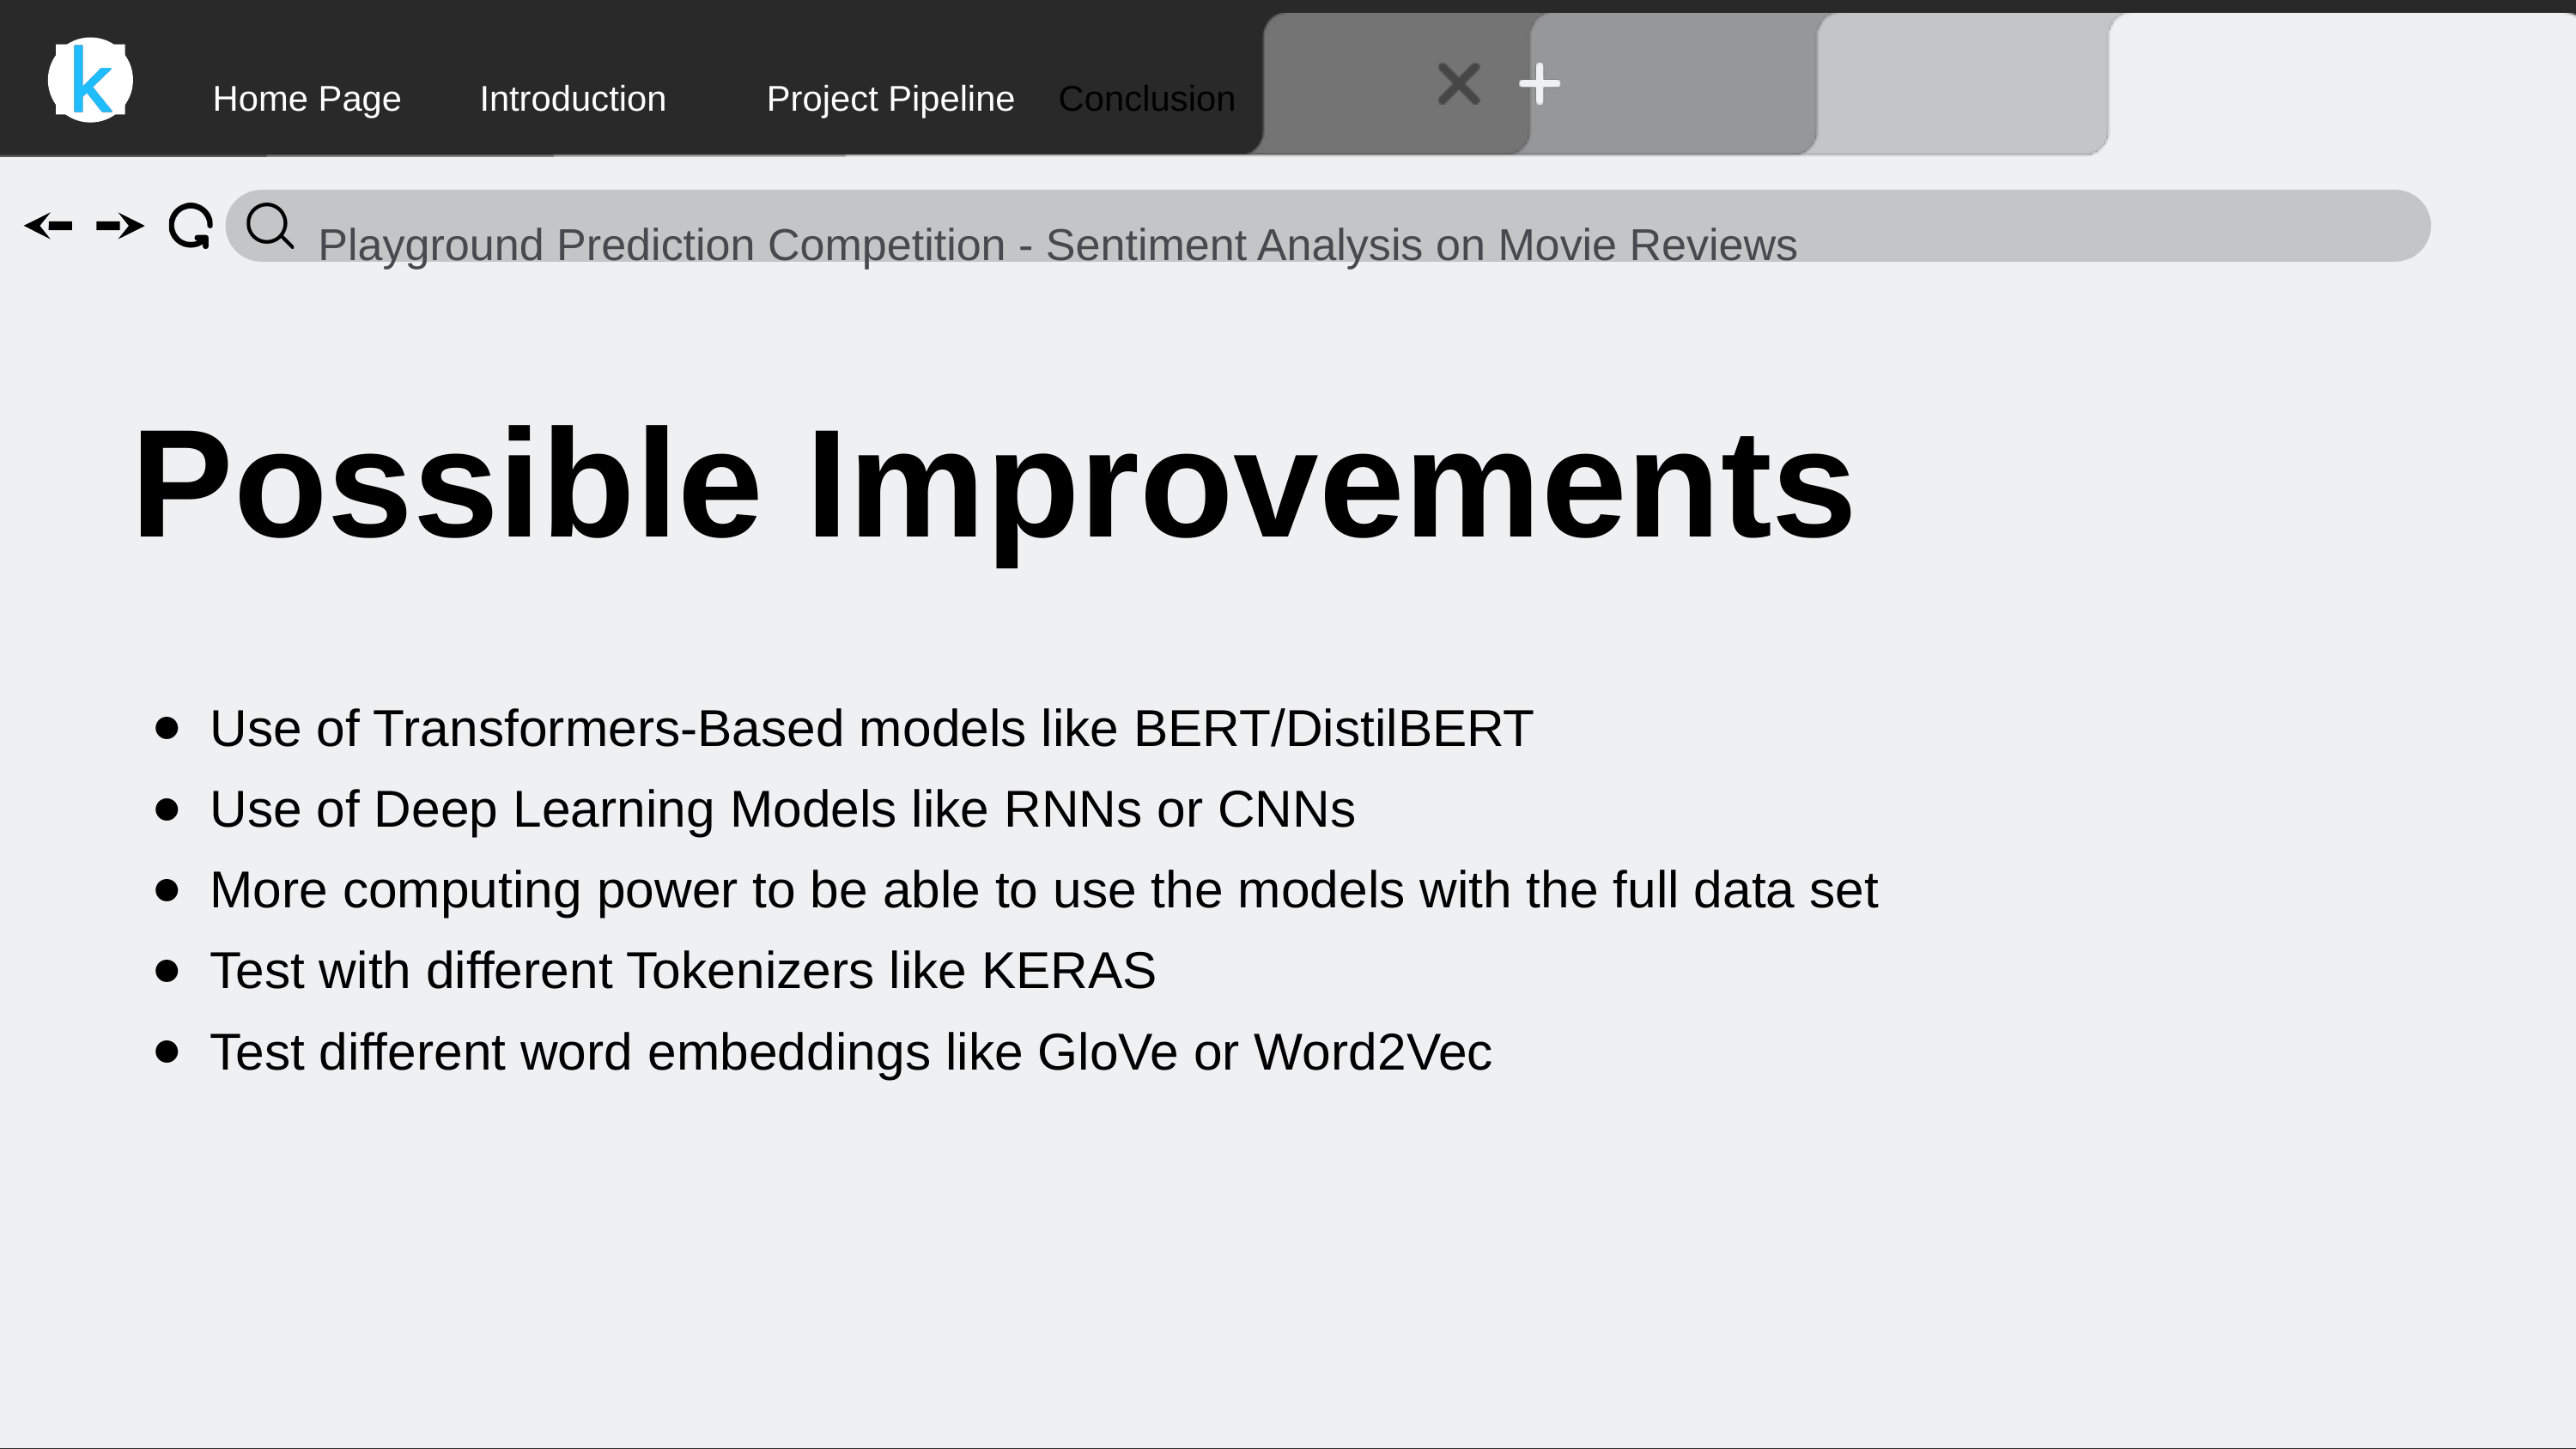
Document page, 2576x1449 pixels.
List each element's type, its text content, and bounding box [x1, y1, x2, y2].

text_box Introduction [479, 58, 554, 118]
text_box Project Pipeline [766, 58, 845, 179]
text_box Possible Improvements [131, 346, 2397, 568]
text_box Playground Prediction Competition - Sentiment Analysis on Movie Reviews [318, 194, 2461, 420]
text_box Use of Transformers-Based models like BERT/DistilBERT Use of Deep Learning Models like RNNs or CNNs More computing power to be able to use the models with the full data set Test with different Tokenizers like KERAS Test different word embeddings like GloVe or Word2Vec [145, 676, 2353, 1153]
text_box Home Page [212, 58, 266, 118]
text_box Conclusion [1058, 58, 1442, 118]
text_box [0, 13, 2576, 1448]
text_box Possible Improvements [1018, 468, 1051, 524]
picture [56, 41, 131, 116]
